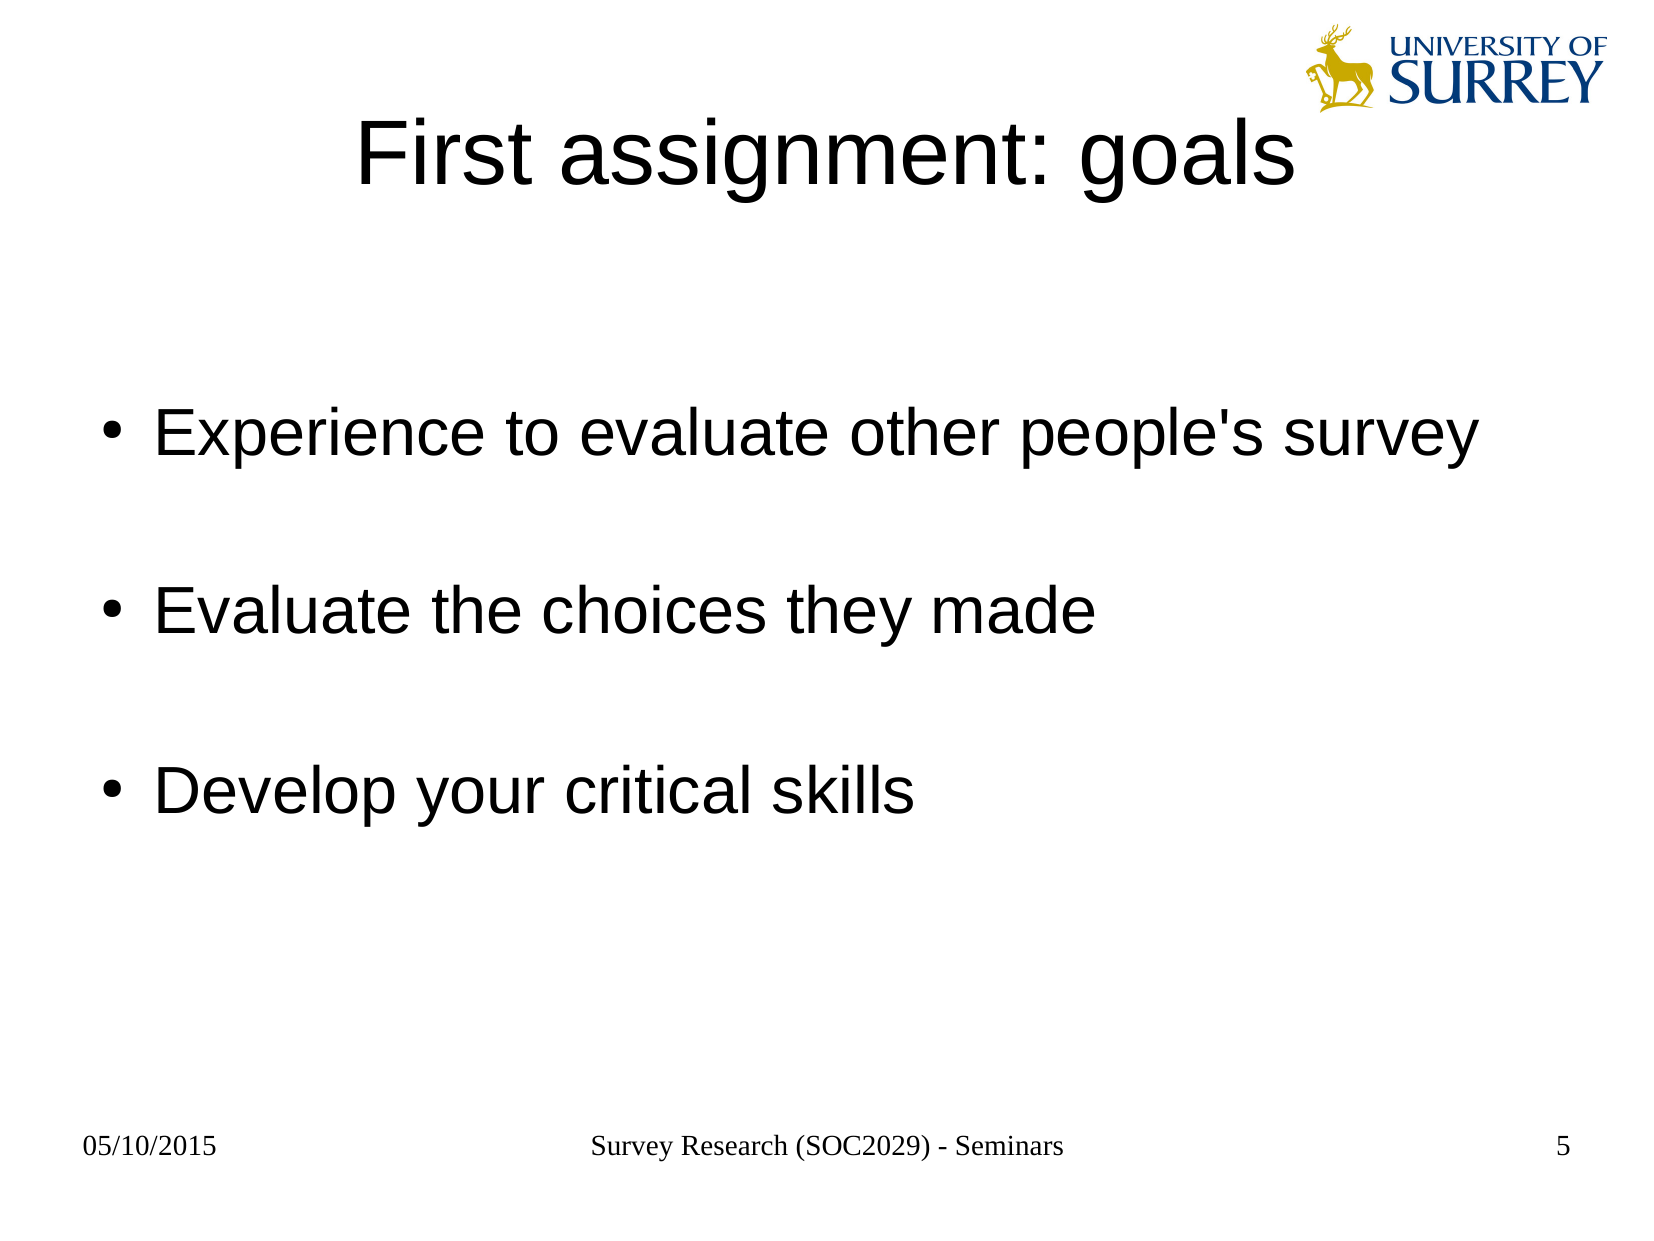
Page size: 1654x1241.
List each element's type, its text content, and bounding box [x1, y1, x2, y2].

title First assignment: goals [82, 49, 1571, 257]
picture [1306, 23, 1607, 113]
list Experience to evaluate other people's survey Evaluate the choices they made Develop your critical skills [82, 290, 1571, 1010]
